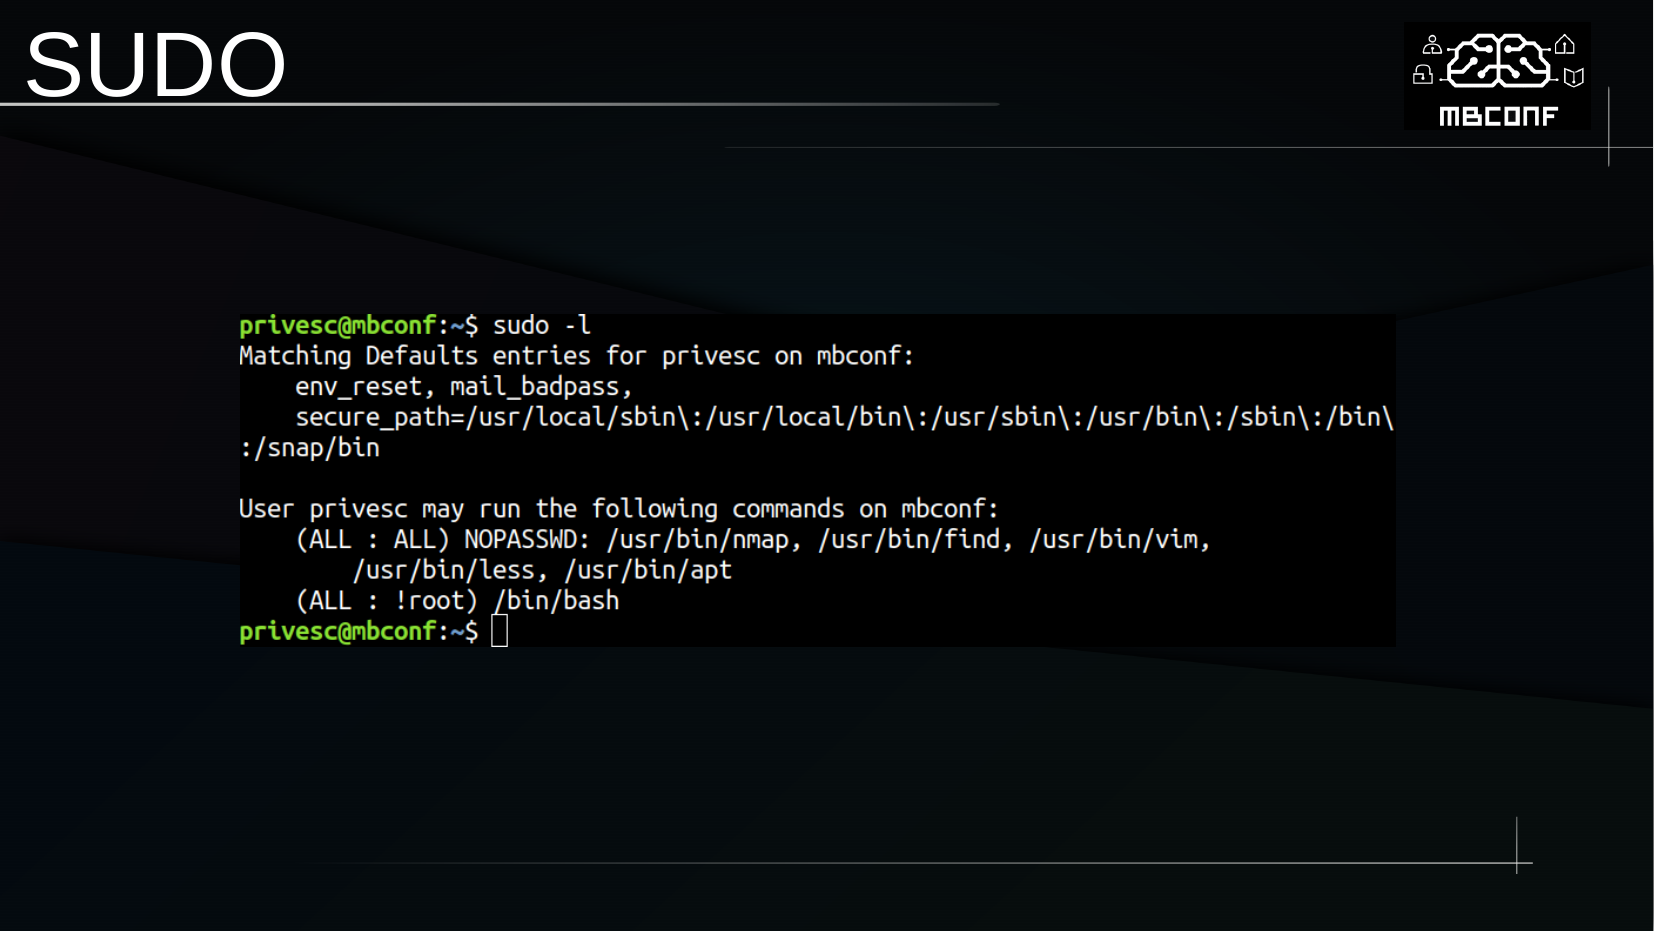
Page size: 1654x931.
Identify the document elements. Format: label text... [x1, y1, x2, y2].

title SUDO [23, 11, 1589, 119]
picture [0, 0, 1654, 931]
